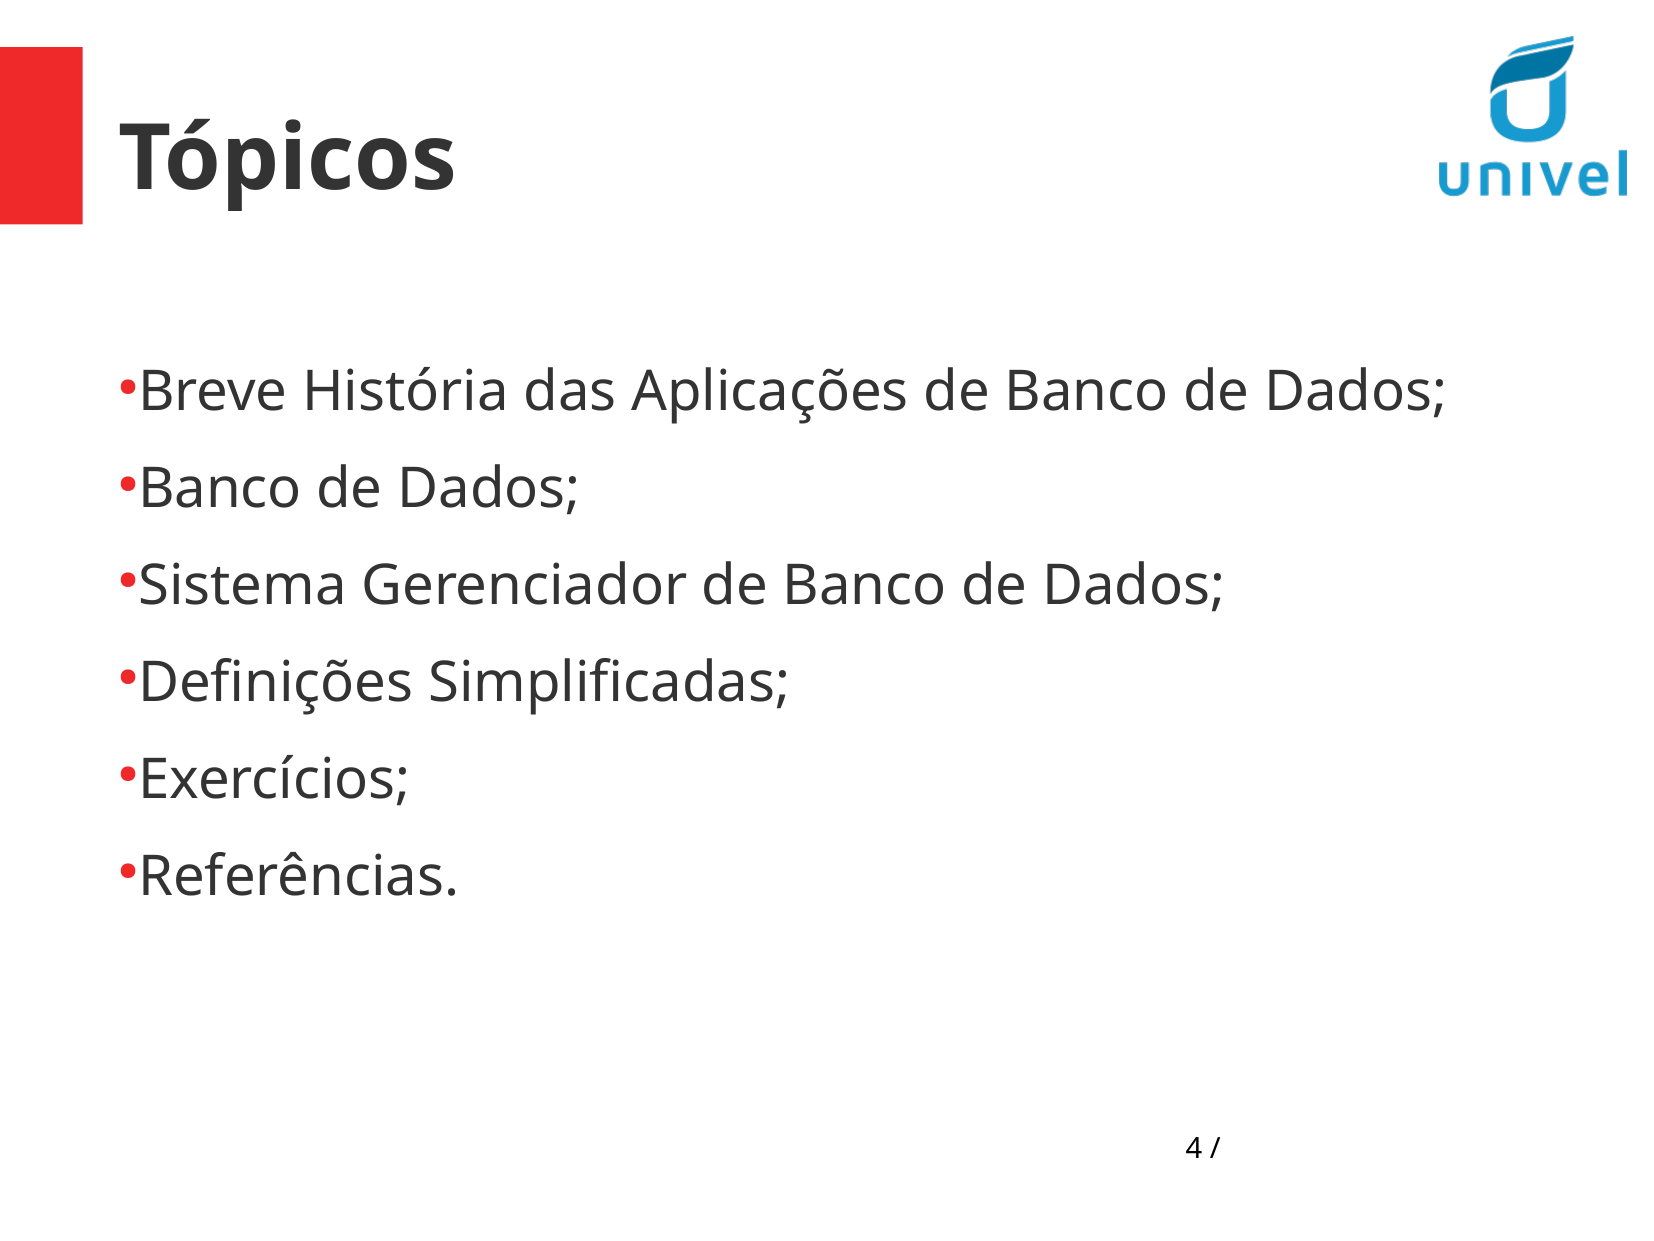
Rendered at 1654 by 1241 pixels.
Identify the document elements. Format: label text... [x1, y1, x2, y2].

text_box / [1185, 1129, 1571, 1216]
list Breve História das Aplicações de Banco de Dados; Banco de Dados; Sistema Gerenciador de Banco de Dados; Definições Simplificadas; Exercícios; Referências. [118, 354, 1536, 1074]
title Tópicos [118, 49, 1571, 257]
